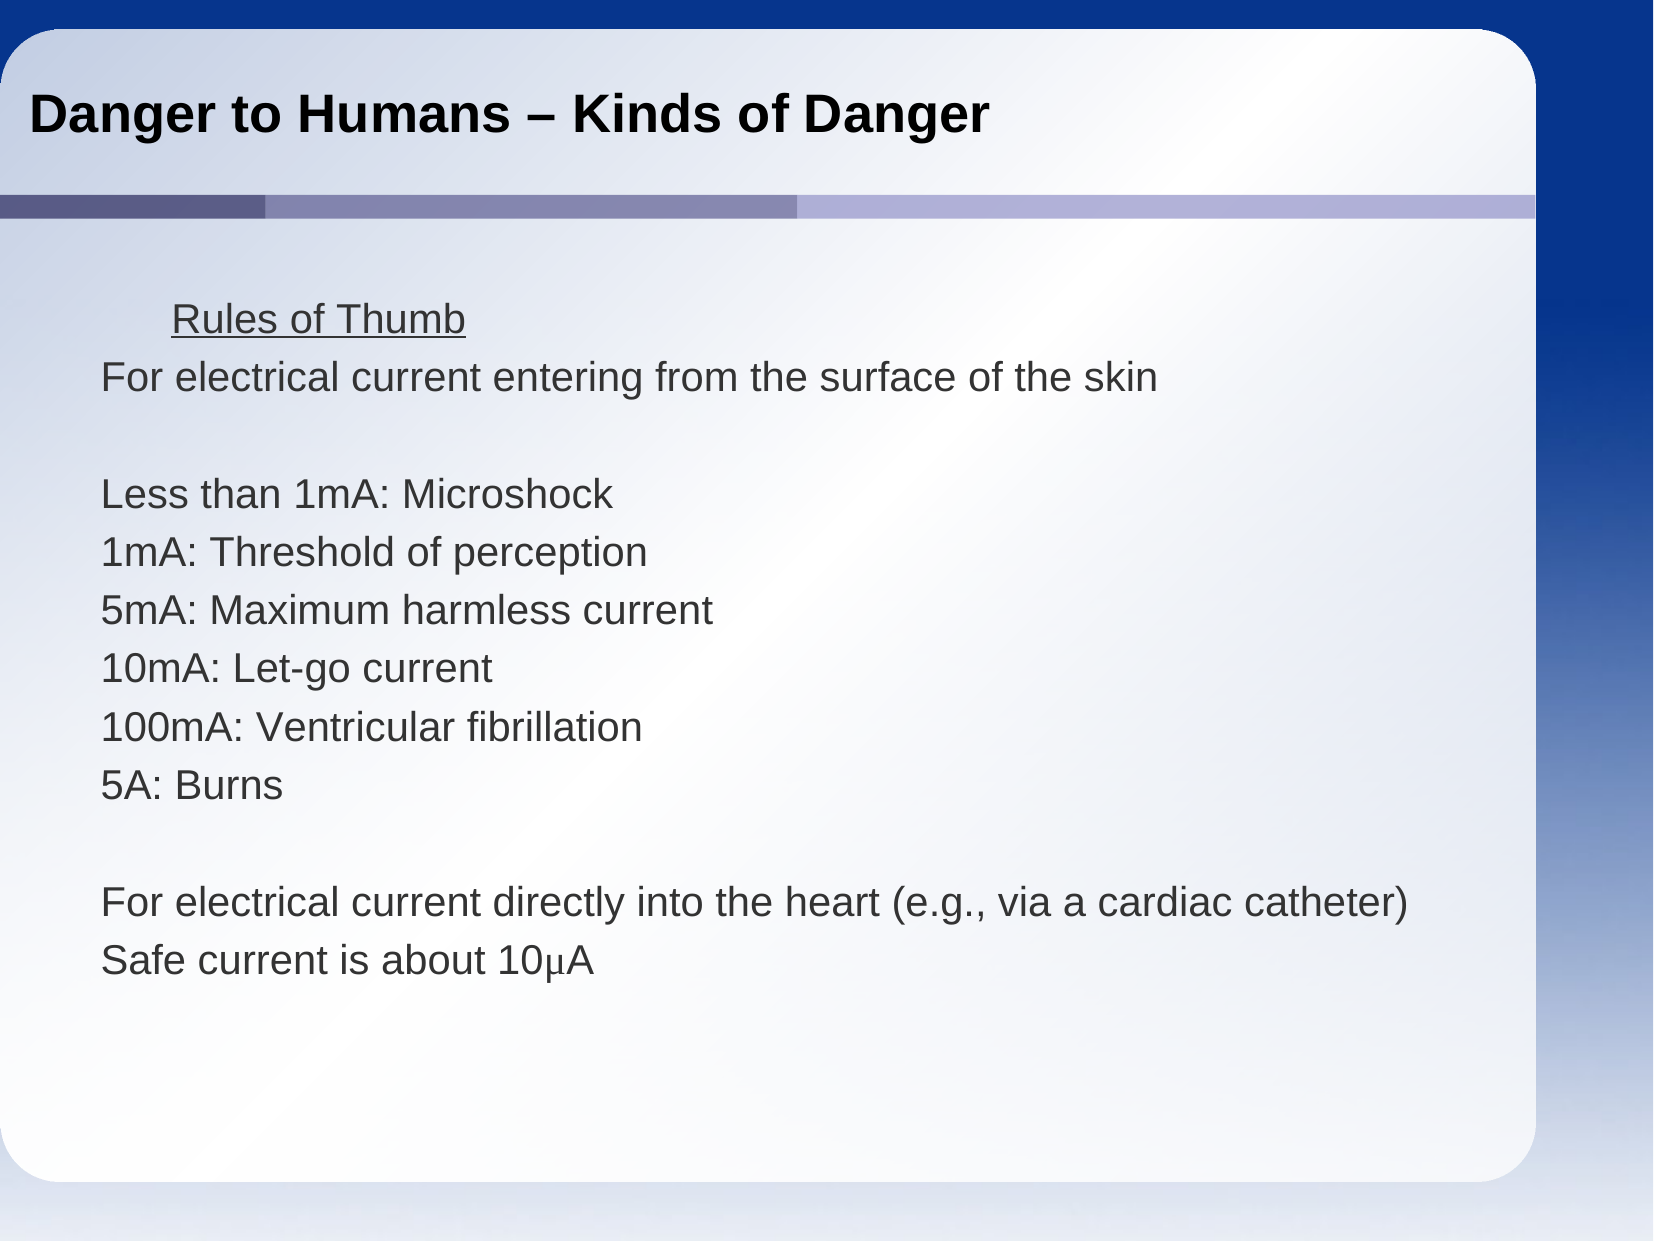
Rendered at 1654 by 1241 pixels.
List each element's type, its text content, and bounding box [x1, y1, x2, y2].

list Rules of Thumb For electrical current entering from the surface of the skin Less than 1mA: Microshock 1mA: Threshold of perception 5mA: Maximum harmless current 10mA: Let-go current 100mA: Ventricular fibrillation 5A: Burns For electrical current directly into the heart (e.g., via a cardiac catheter) Safe current is about 10μA [29, 295, 1518, 1042]
title Danger to Humans – Kinds of Danger [29, 49, 1506, 178]
picture [0, 0, 1654, 1241]
